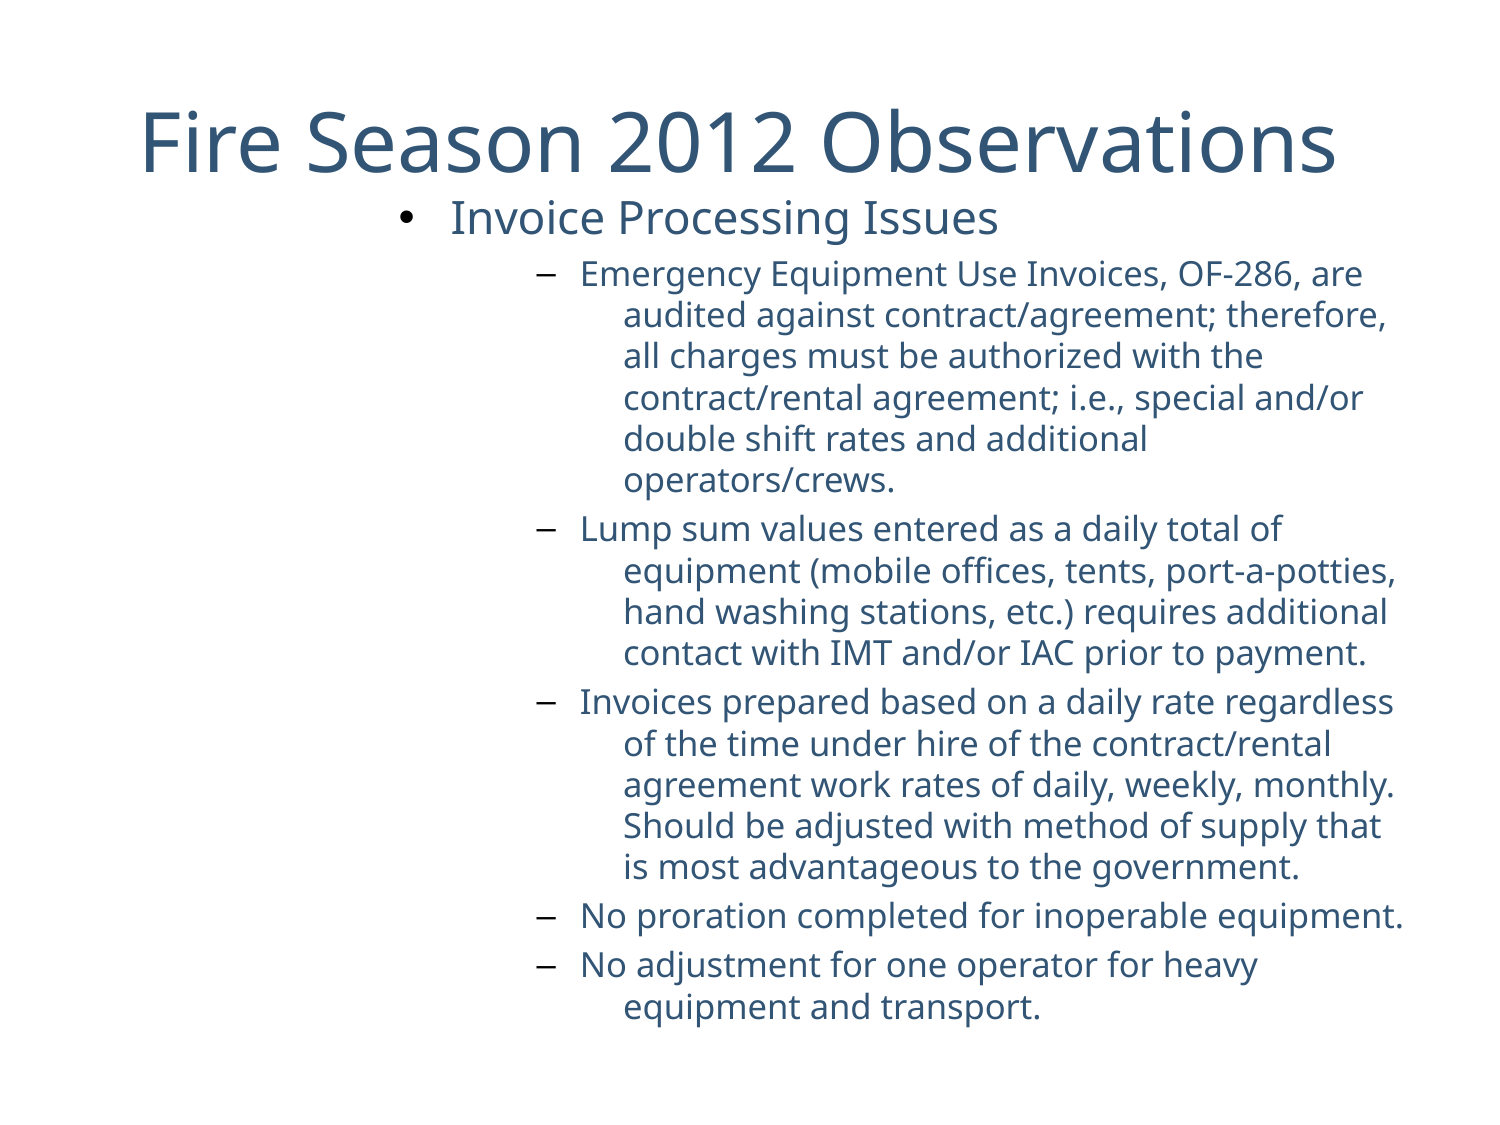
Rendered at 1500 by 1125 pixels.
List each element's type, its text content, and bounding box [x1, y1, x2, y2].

list Invoice Processing Issues Emergency Equipment Use Invoices, OF-286, are audited against contract/agreement; therefore, all charges must be authorized with the contract/rental agreement; i.e., special and/or double shift rates and additional operators/crews. Lump sum values entered as a daily total of equipment (mobile offices, tents, port-a-potties, hand washing stations, etc.) requires additional contact with IMT and/or IAC prior to payment. Invoices prepared based on a daily rate regardless of the time under hire of the contract/rental agreement work rates of daily, weekly, monthly. Should be adjusted with method of supply that is most advantageous to the government. No proration completed for inoperable equipment. No adjustment for one operator for heavy equipment and transport. [383, 181, 1423, 1125]
title Fire Season 2012 Observations [123, 45, 1426, 233]
